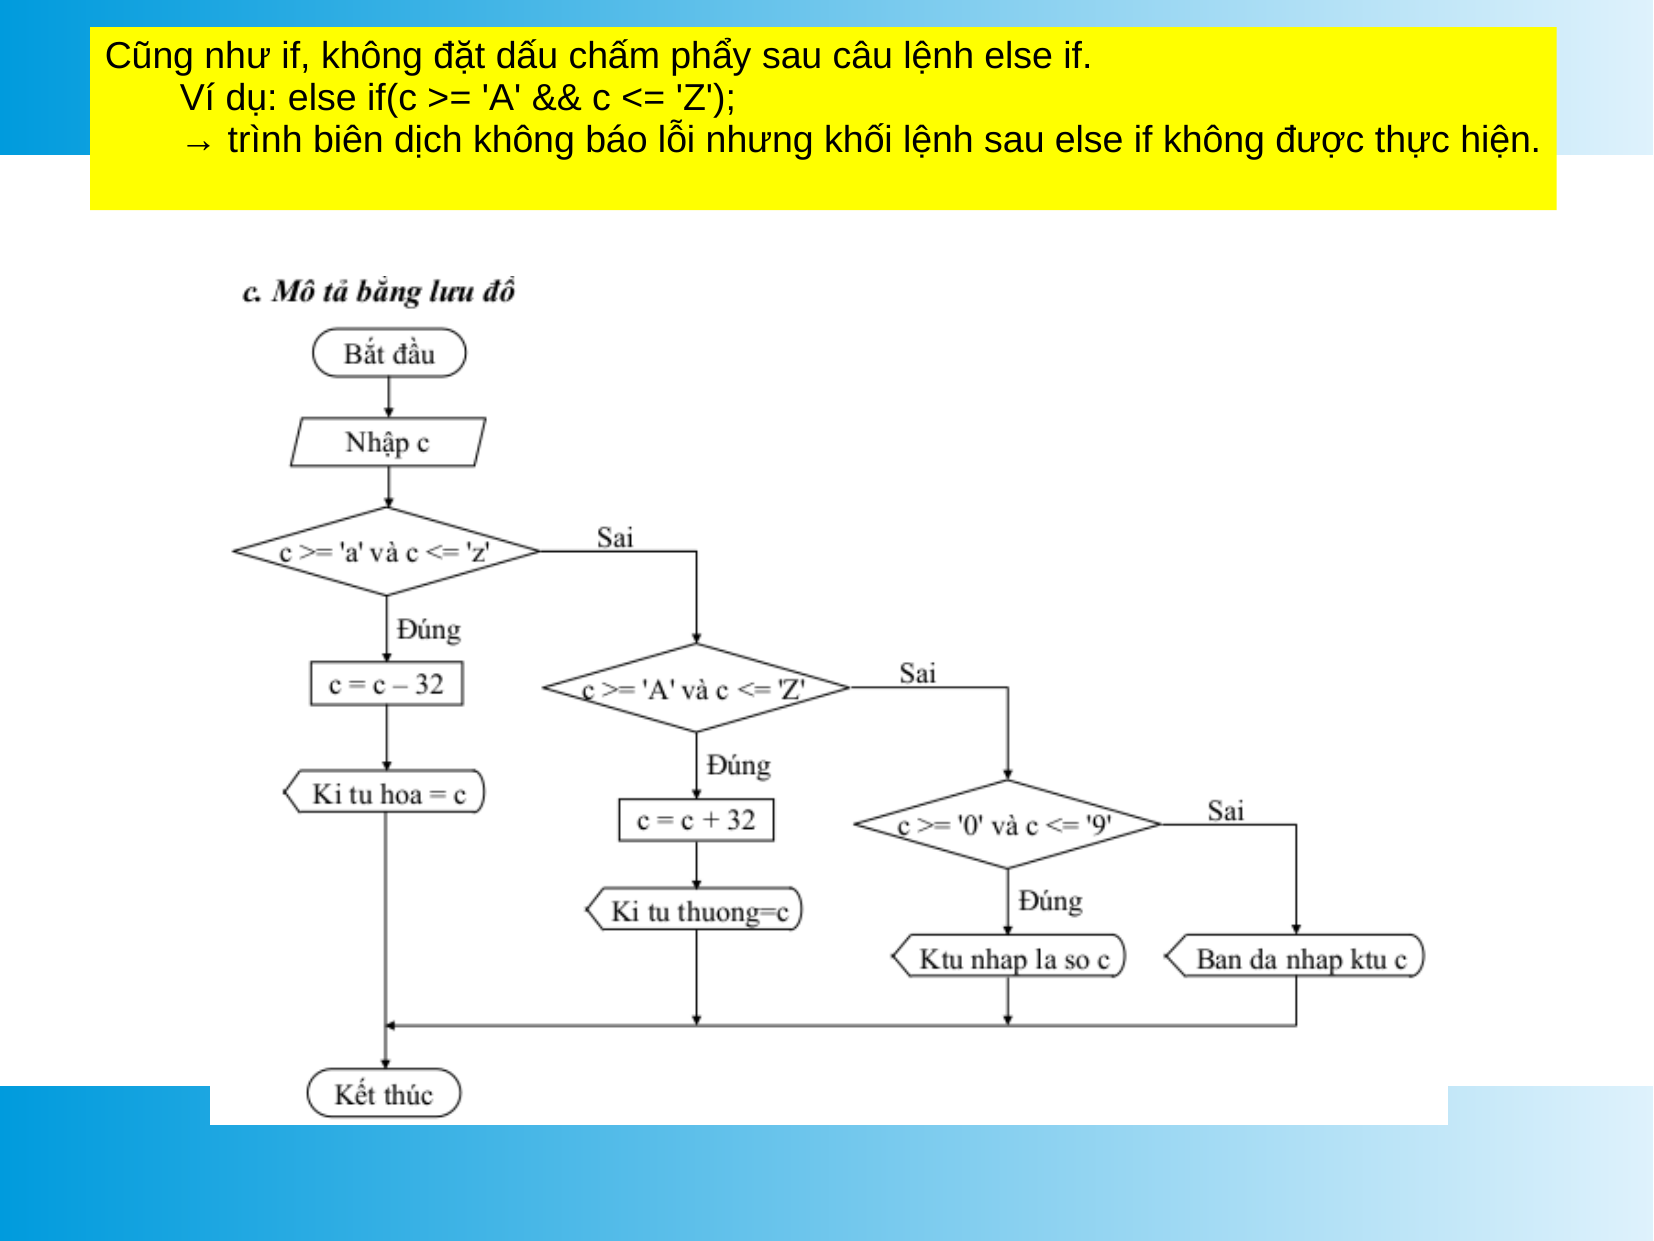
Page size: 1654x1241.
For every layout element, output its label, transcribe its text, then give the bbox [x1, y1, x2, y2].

picture [210, 276, 1448, 1126]
text_box Cũng như if, không đặt dấu chấm phẩy sau câu lệnh else if. Ví dụ: else if(c >= 'A' && c <= 'Z'); → trình biên dịch không báo lỗi nhưng khối lệnh sau else if không được thực hiện. [90, 27, 1557, 211]
